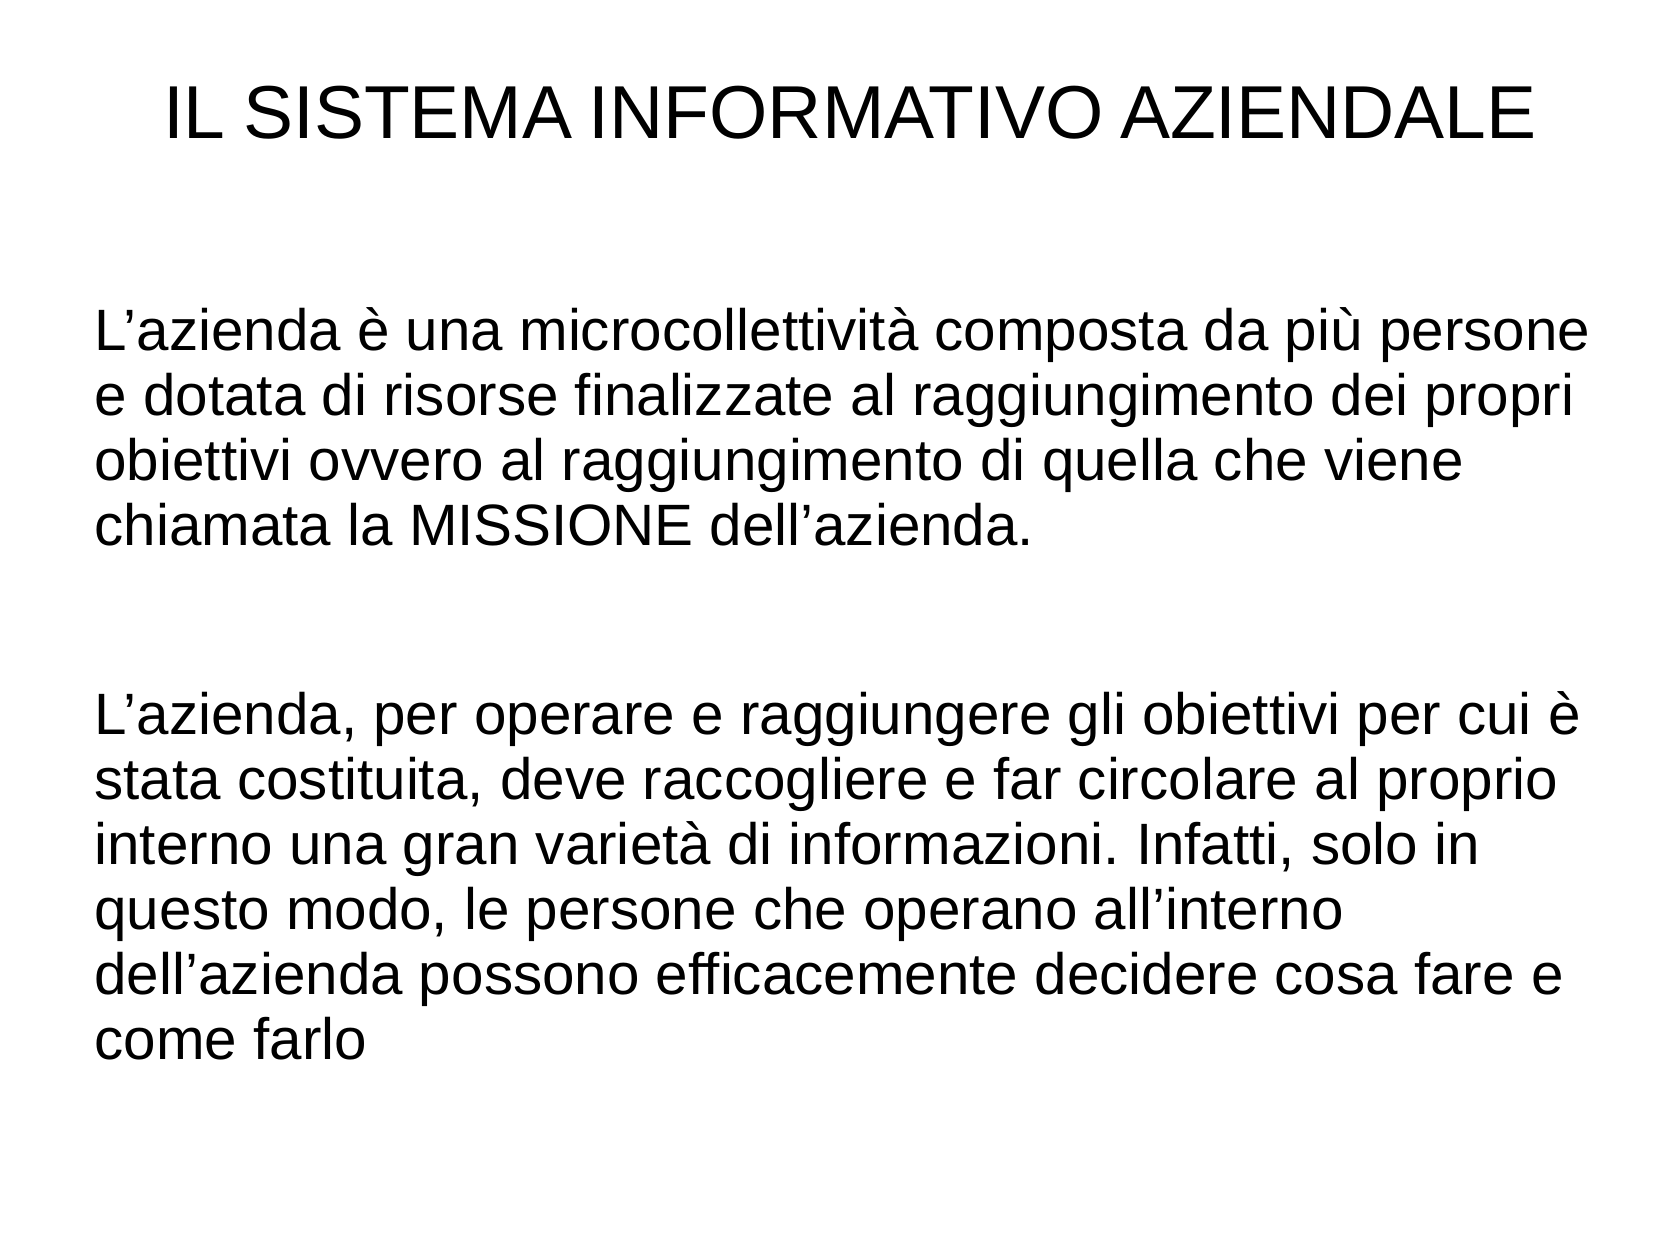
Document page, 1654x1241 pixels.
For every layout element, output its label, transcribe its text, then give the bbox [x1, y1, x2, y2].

list IL SISTEMA INFORMATIVO AZIENDALE L’azienda è una microcollettività composta da più persone e dotata di risorse finalizzate al raggiungimento dei propri obiettivi ovvero al raggiungimento di quella che viene chiamata la MISSIONE dell’azienda. L’azienda, per operare e raggiungere gli obiettivi per cui è stata costituita, deve raccogliere e far circolare al proprio interno una gran varietà di informazioni. Infatti, solo in questo modo, le persone che operano all’interno dell’azienda possono efficacemente decidere cosa fare e come farlo [23, 70, 1607, 1182]
